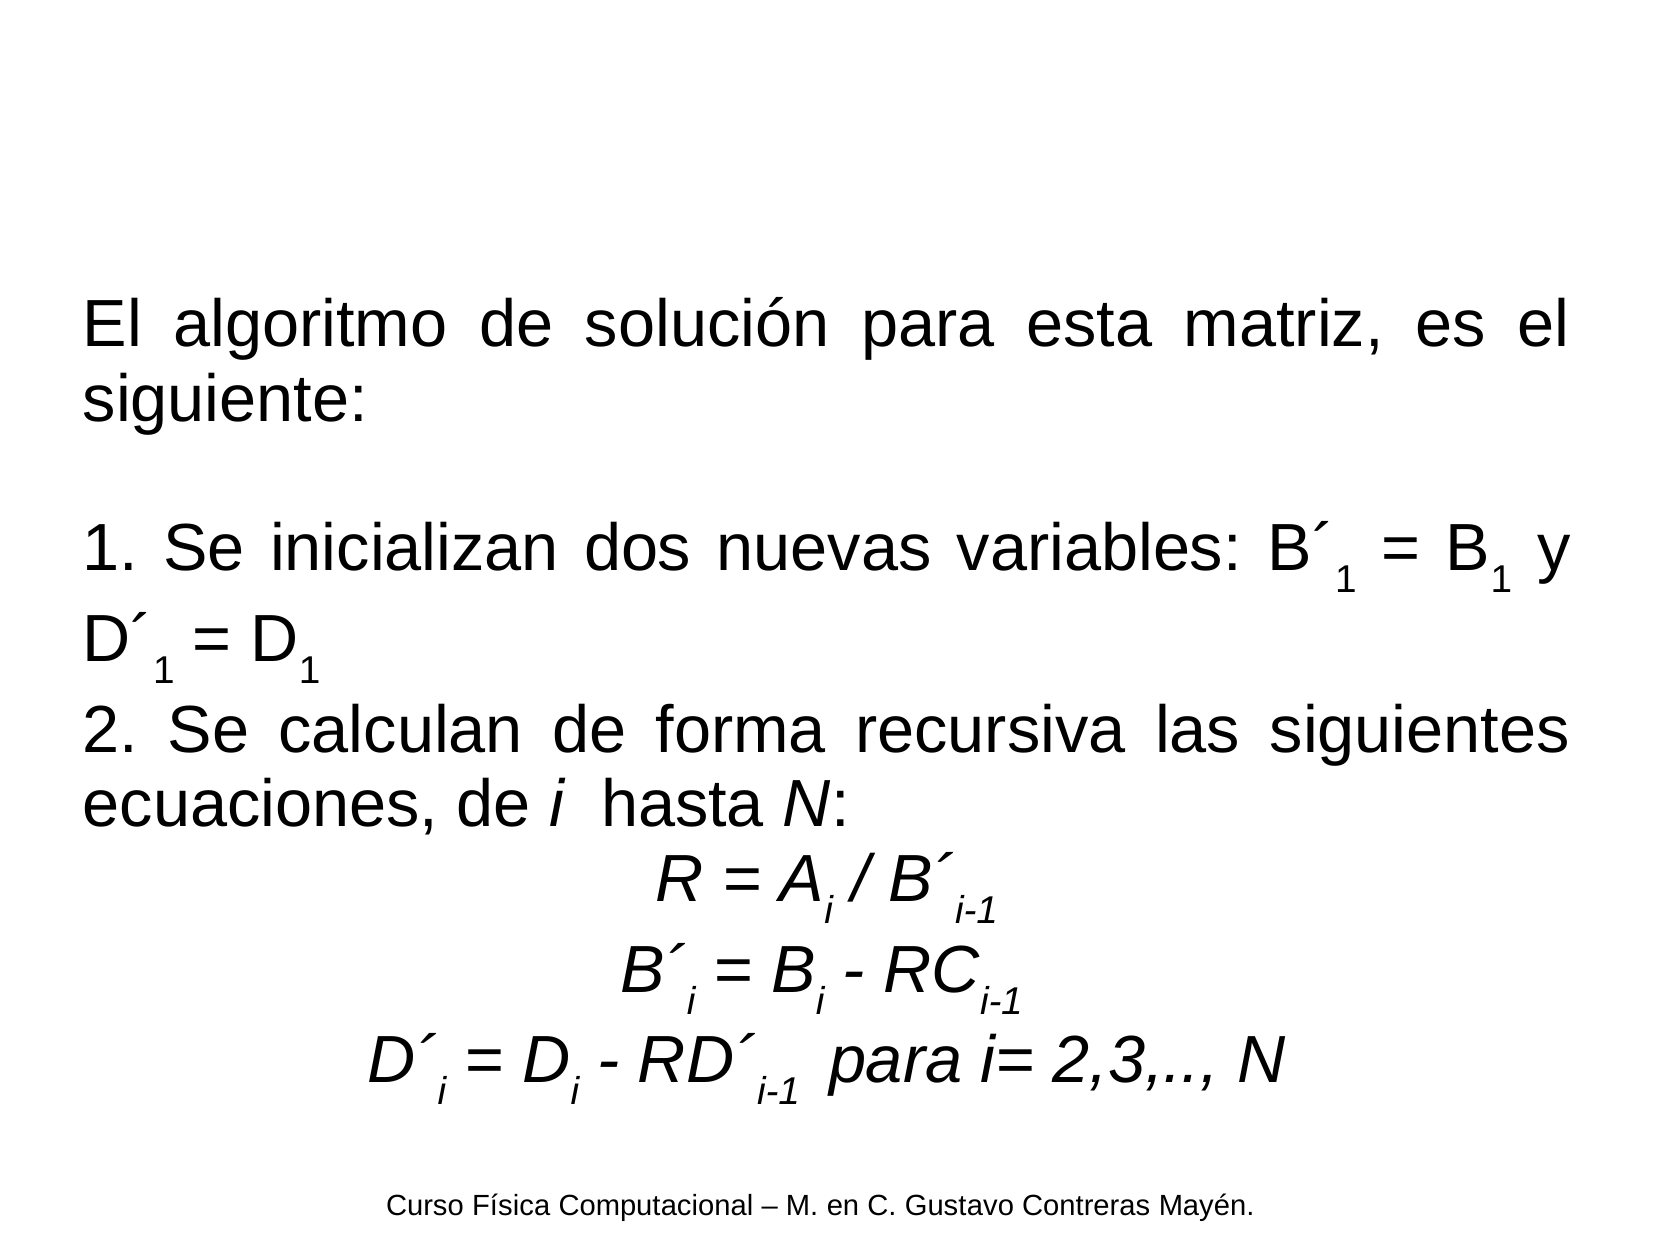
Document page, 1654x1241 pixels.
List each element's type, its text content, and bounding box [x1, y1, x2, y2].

subtitle El algoritmo de solución para esta matriz, es el siguiente: 1. Se inicializan dos nuevas variables: B´1 = B1 y D´1 = D1 2. Se calculan de forma recursiva las siguientes ecuaciones, de i hasta N: R = Ai / B´i-1 B´i = Bi - RCi-1 D´i = Di - RD´i-1 para i= 2,3,.., N [82, 285, 1571, 1114]
